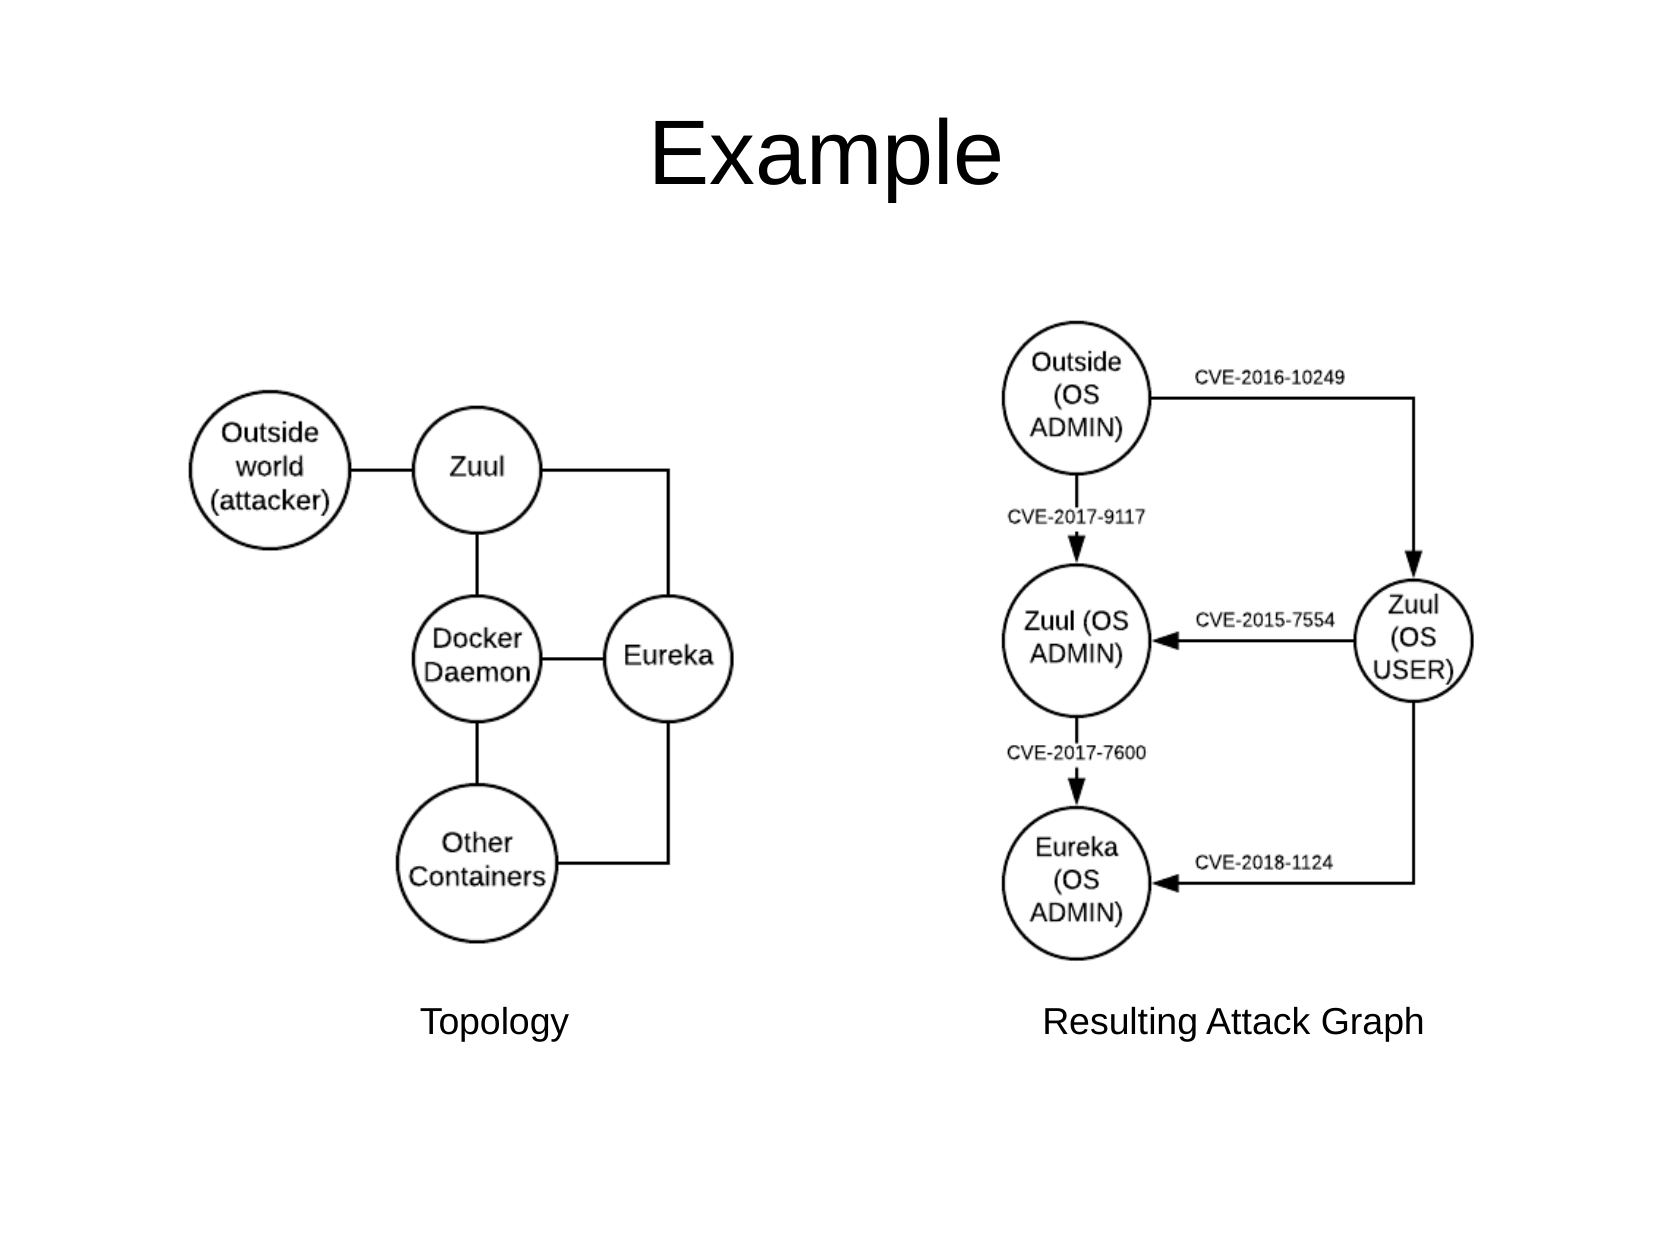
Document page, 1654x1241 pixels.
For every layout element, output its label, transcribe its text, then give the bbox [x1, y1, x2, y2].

picture [945, 262, 1531, 1021]
text_box Resulting Attack Graph [1027, 993, 1441, 1051]
text_box Topology [405, 993, 931, 1051]
picture [127, 329, 796, 1006]
title Example [82, 49, 1571, 257]
